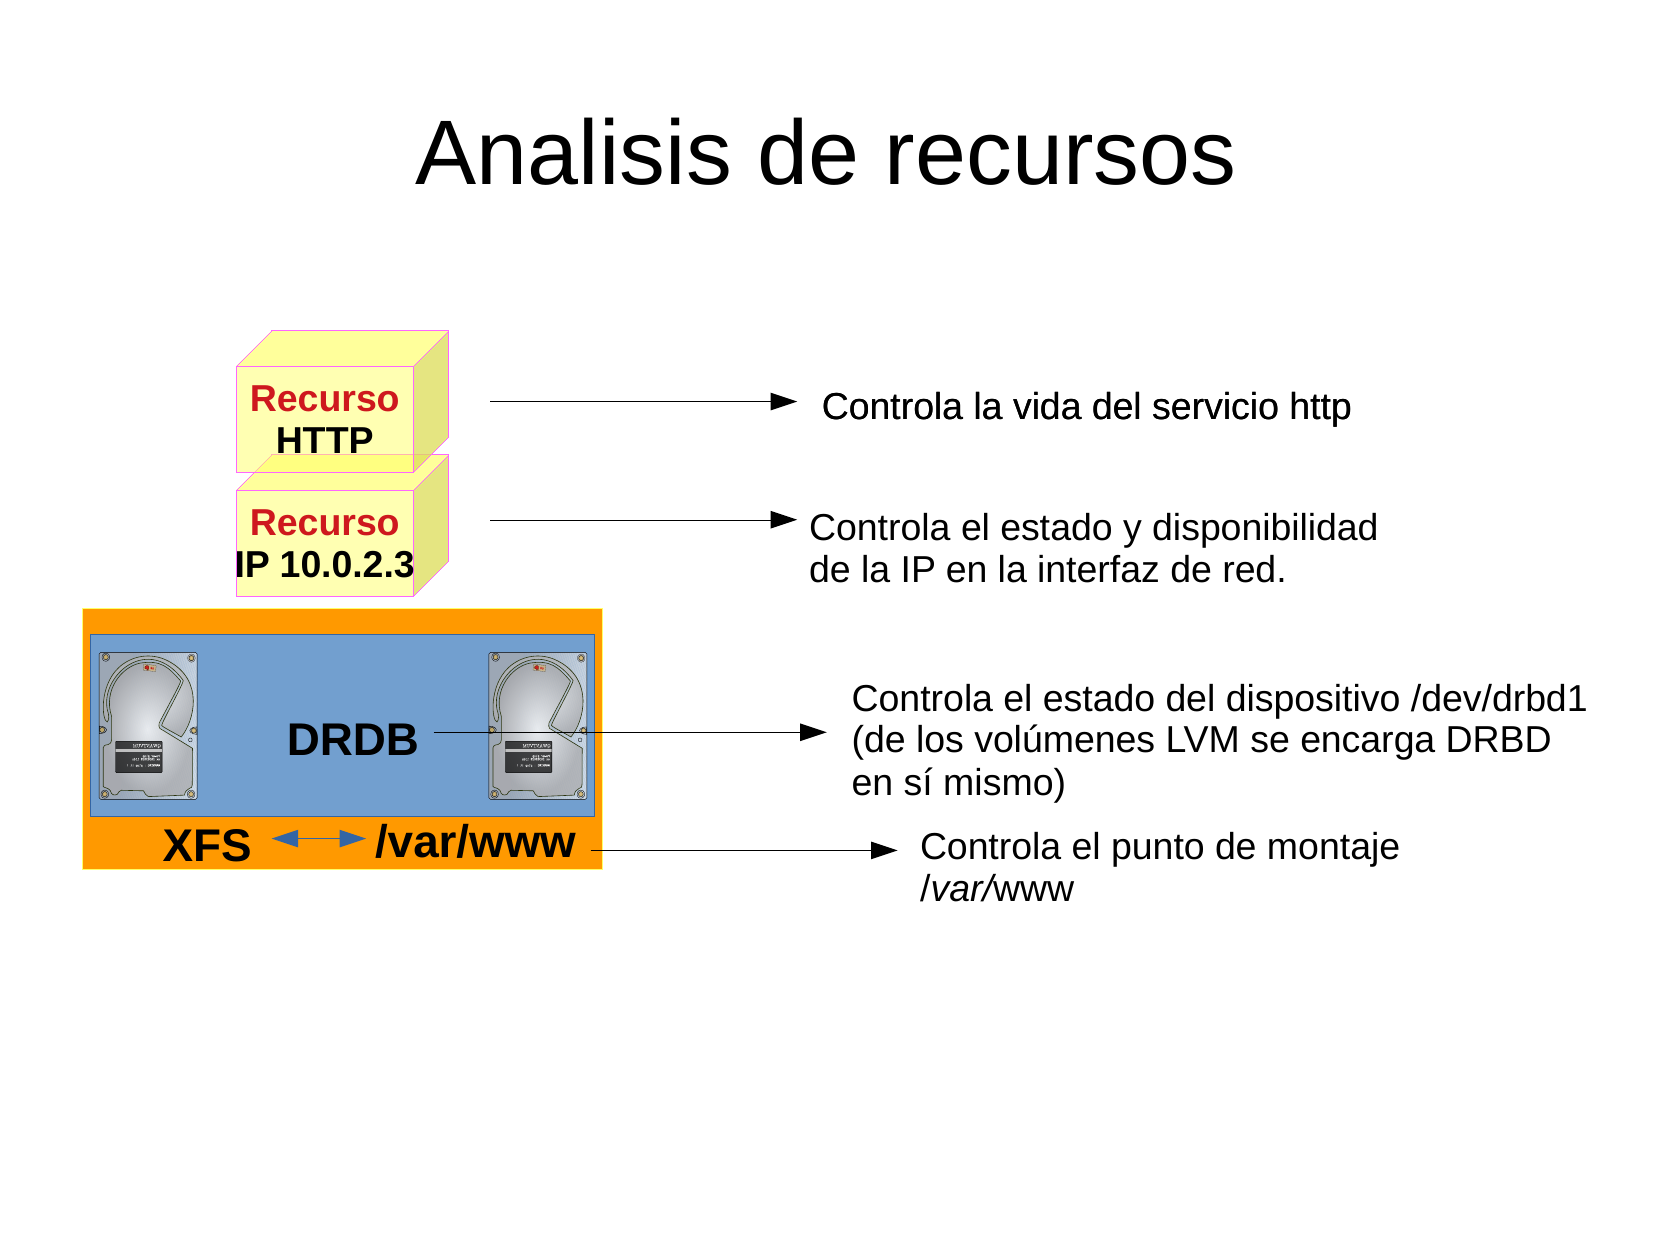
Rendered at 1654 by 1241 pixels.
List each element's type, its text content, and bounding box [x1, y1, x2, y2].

text_box DRDB [272, 706, 434, 773]
text_box Controla el estado y disponibilidad de la IP en la interfaz de red. [794, 498, 1441, 598]
text_box Recurso HTTP [236, 367, 413, 473]
picture [488, 733, 588, 800]
text_box Controla el punto de montaje /var/www [905, 818, 1527, 918]
text_box Recurso IP 10.0.2.3 [236, 491, 413, 597]
title Analisis de recursos [82, 49, 1571, 257]
text_box Controla la vida del servicio http [807, 378, 1382, 435]
text_box [82, 608, 603, 870]
text_box Controla el estado del dispositivo /dev/drbd1 (de los volúmenes LVM se encarga DRBD en sí mismo) [836, 669, 1613, 811]
picture [488, 652, 588, 732]
text_box [591, 851, 603, 870]
picture [98, 652, 198, 800]
text_box XFS [147, 812, 267, 879]
text_box /var/www [360, 808, 591, 875]
